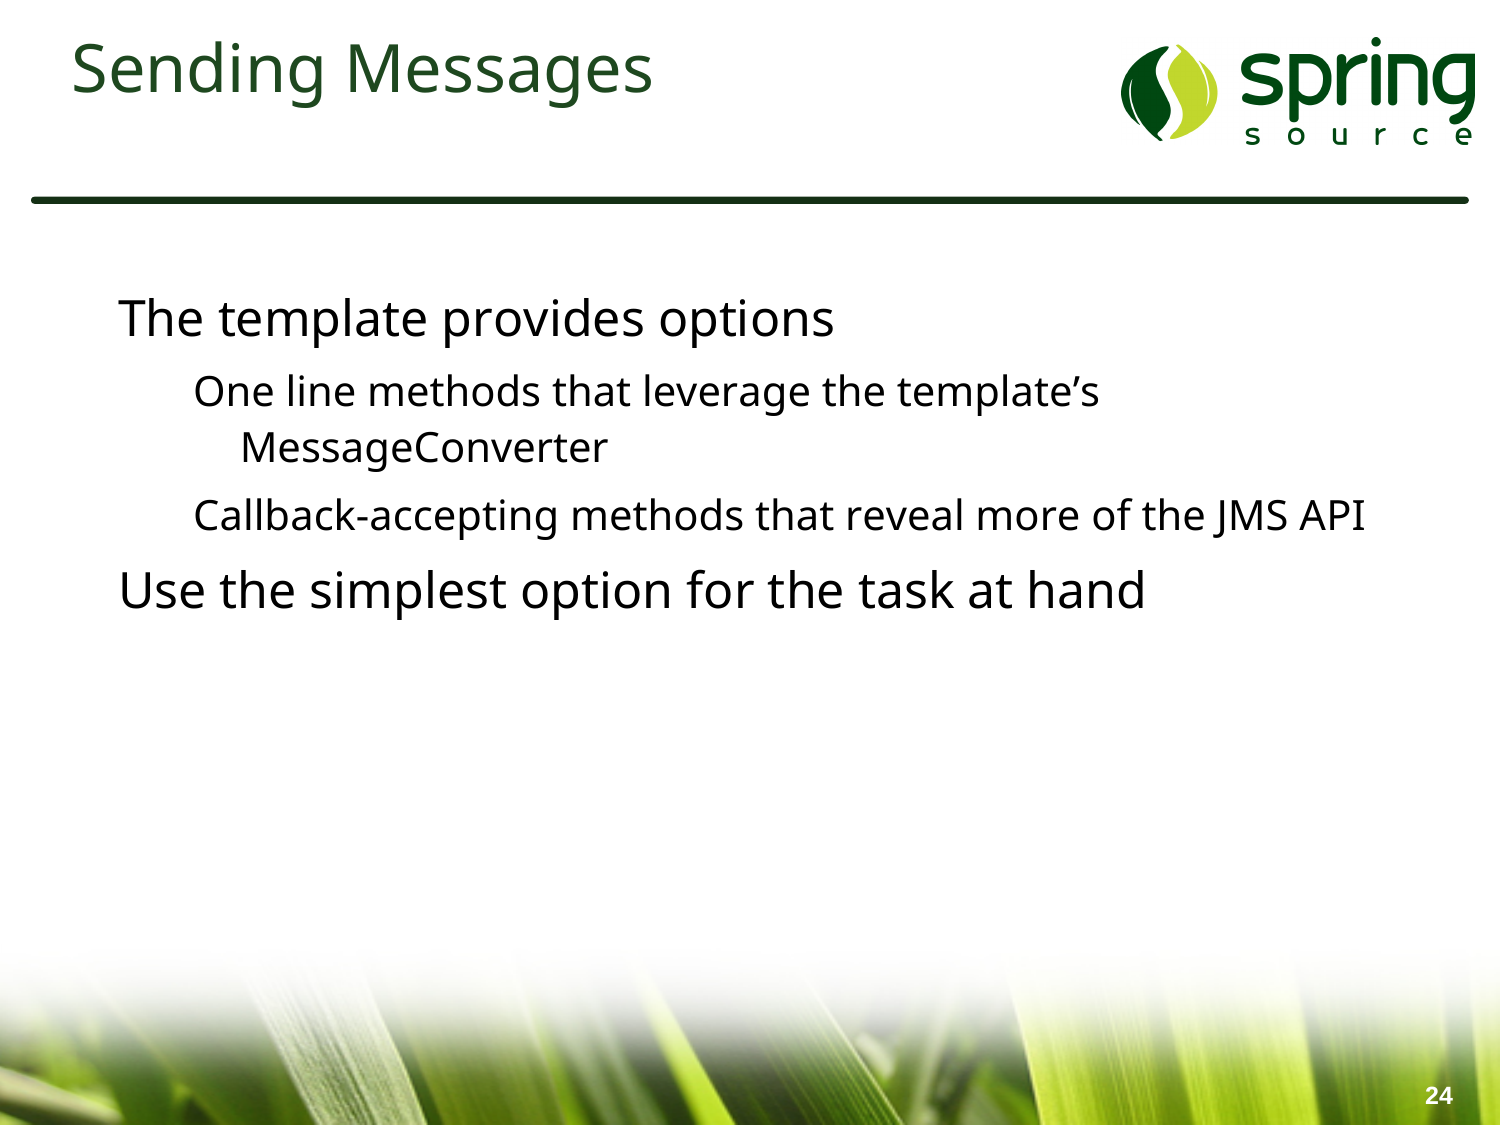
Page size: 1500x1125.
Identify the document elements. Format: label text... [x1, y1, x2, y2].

picture [0, 944, 1500, 1125]
title Sending Messages [56, 13, 1089, 176]
list The template provides options One line methods that leverage the template’s MessageConverter Callback-accepting methods that reveal more of the JMS API Use the simplest option for the task at hand [103, 275, 1394, 938]
picture [1121, 37, 1475, 145]
